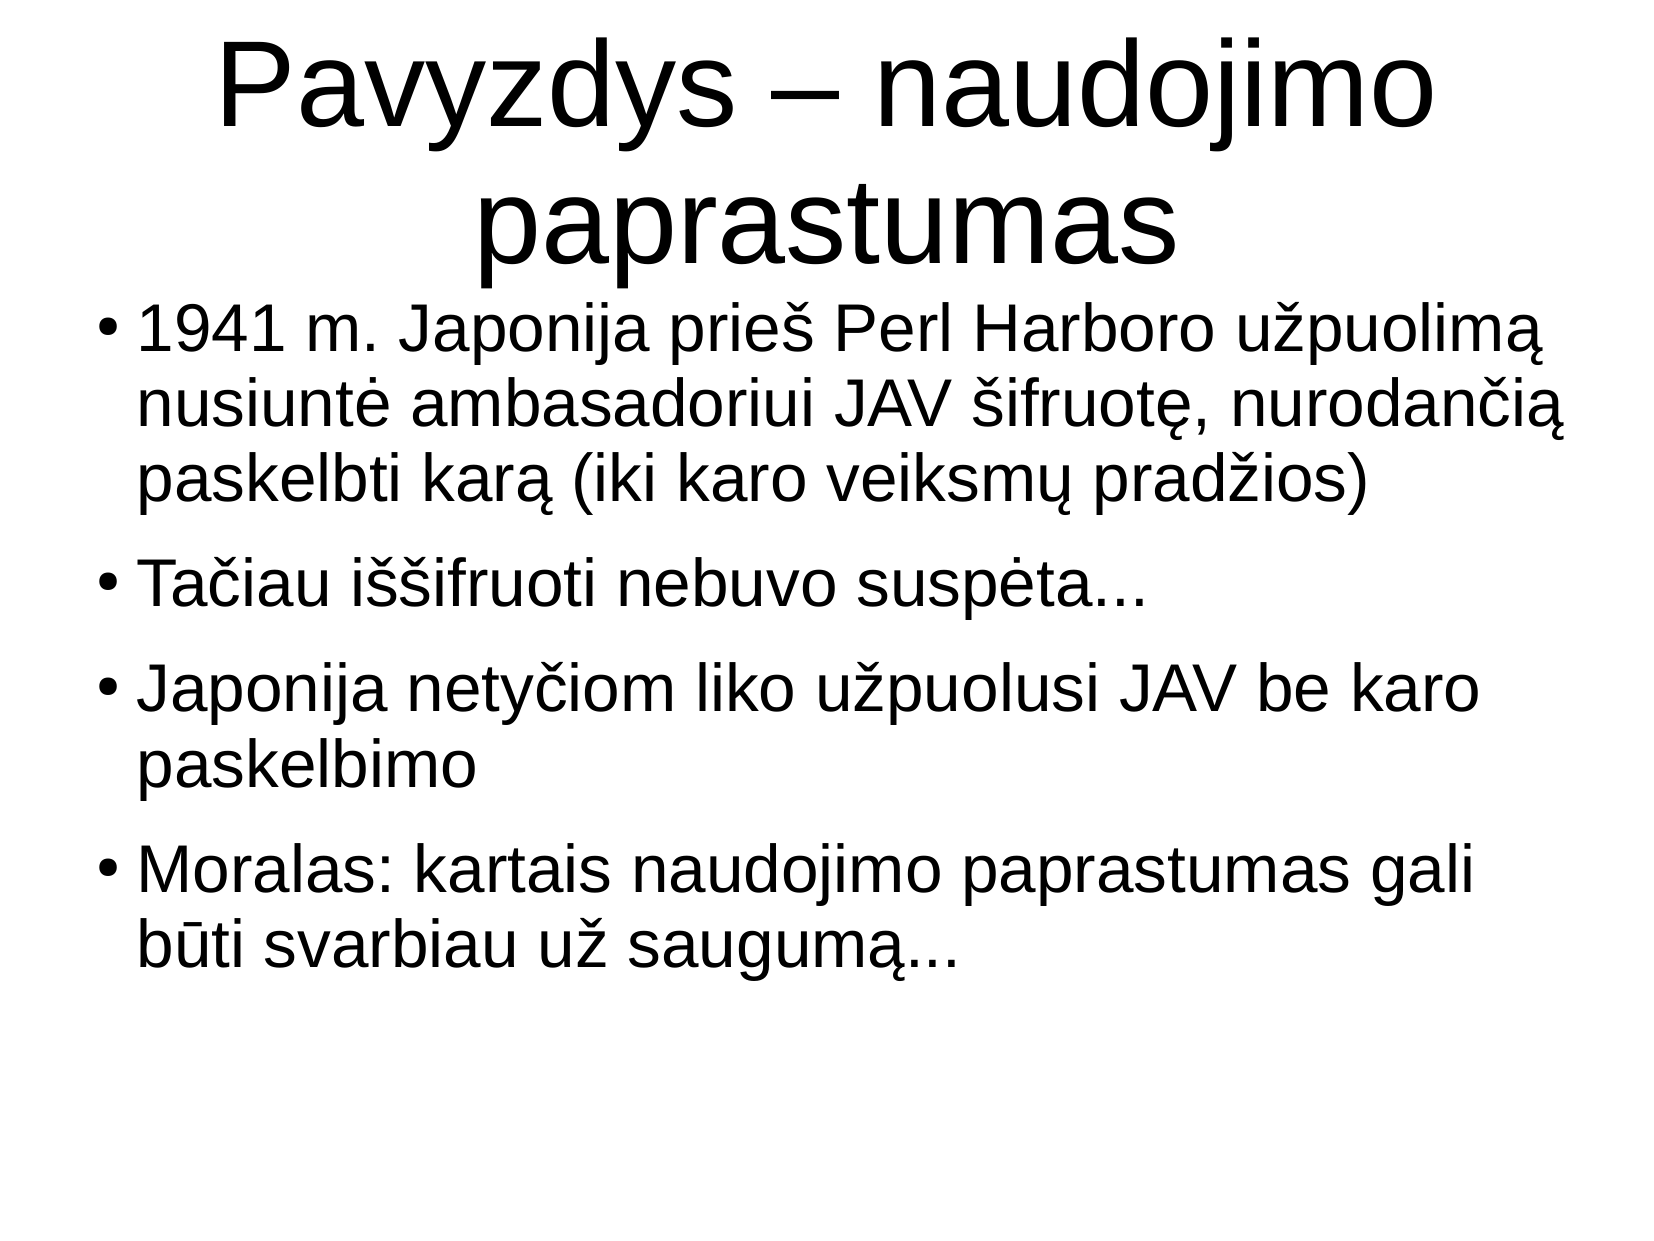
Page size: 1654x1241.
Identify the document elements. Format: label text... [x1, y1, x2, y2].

title Pavyzdys – naudojimo paprastumas [82, 16, 1571, 290]
list 1941 m. Japonija prieš Perl Harboro užpuolimą nusiuntė ambasadoriui JAV šifruotę, nurodančią paskelbti karą (iki karo veiksmų pradžios) Tačiau iššifruoti nebuvo suspėta... Japonija netyčiom liko užpuolusi JAV be karo paskelbimo Moralas: kartais naudojimo paprastumas gali būti svarbiau už saugumą... [82, 290, 1571, 1010]
